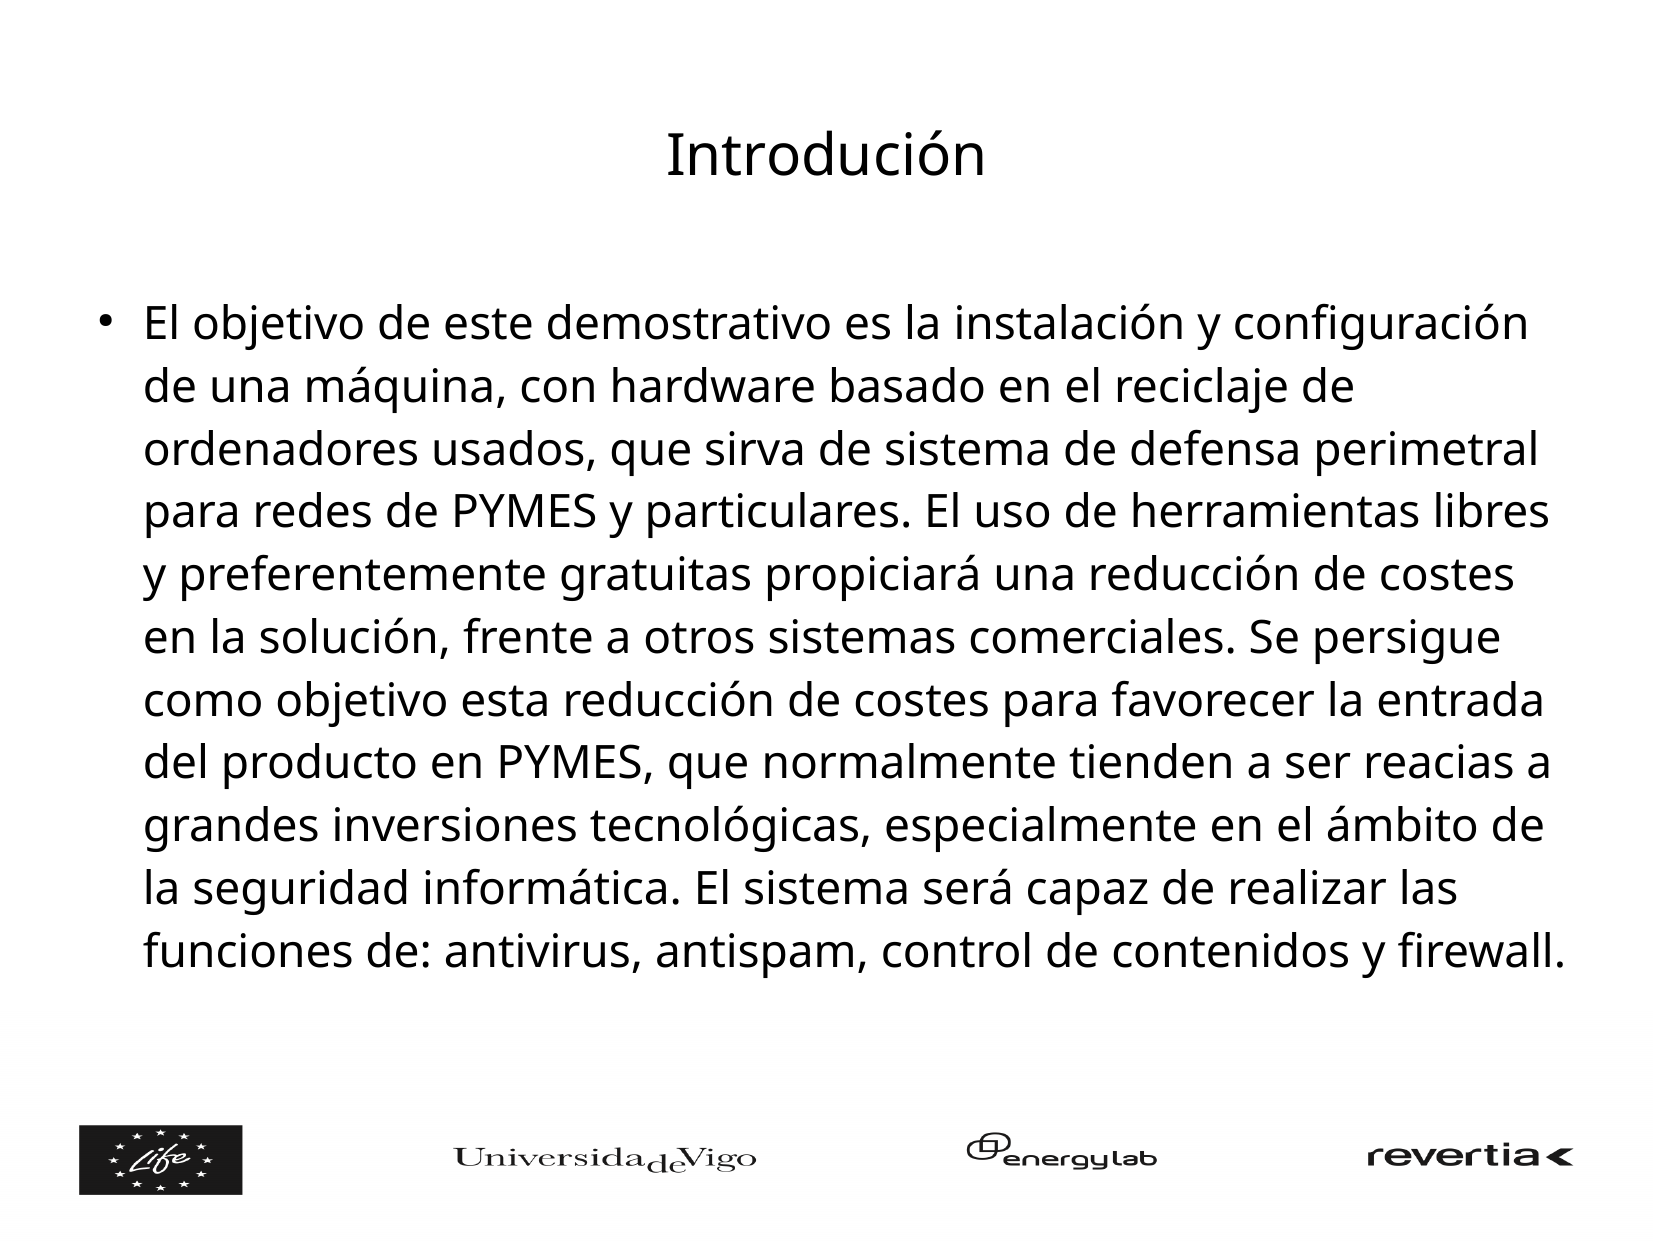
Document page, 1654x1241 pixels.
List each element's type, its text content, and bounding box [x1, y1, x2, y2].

picture [0, 1009, 1654, 1241]
title Introdución [82, 49, 1571, 257]
list El objetivo de este demostrativo es la instalación y configuración de una máquina, con hardware basado en el reciclaje de ordenadores usados, que sirva de sistema de defensa perimetral para redes de PYMES y particulares. El uso de herramientas libres y preferentemente gratuitas propiciará una reducción de costes en la solución, frente a otros sistemas comerciales. Se persigue como objetivo esta reducción de costes para favorecer la entrada del producto en PYMES, que normalmente tienden a ser reacias a grandes inversiones tecnológicas, especialmente en el ámbito de la seguridad informática. El sistema será capaz de realizar las funciones de: antivirus, antispam, control de contenidos y firewall. [82, 290, 1571, 1010]
